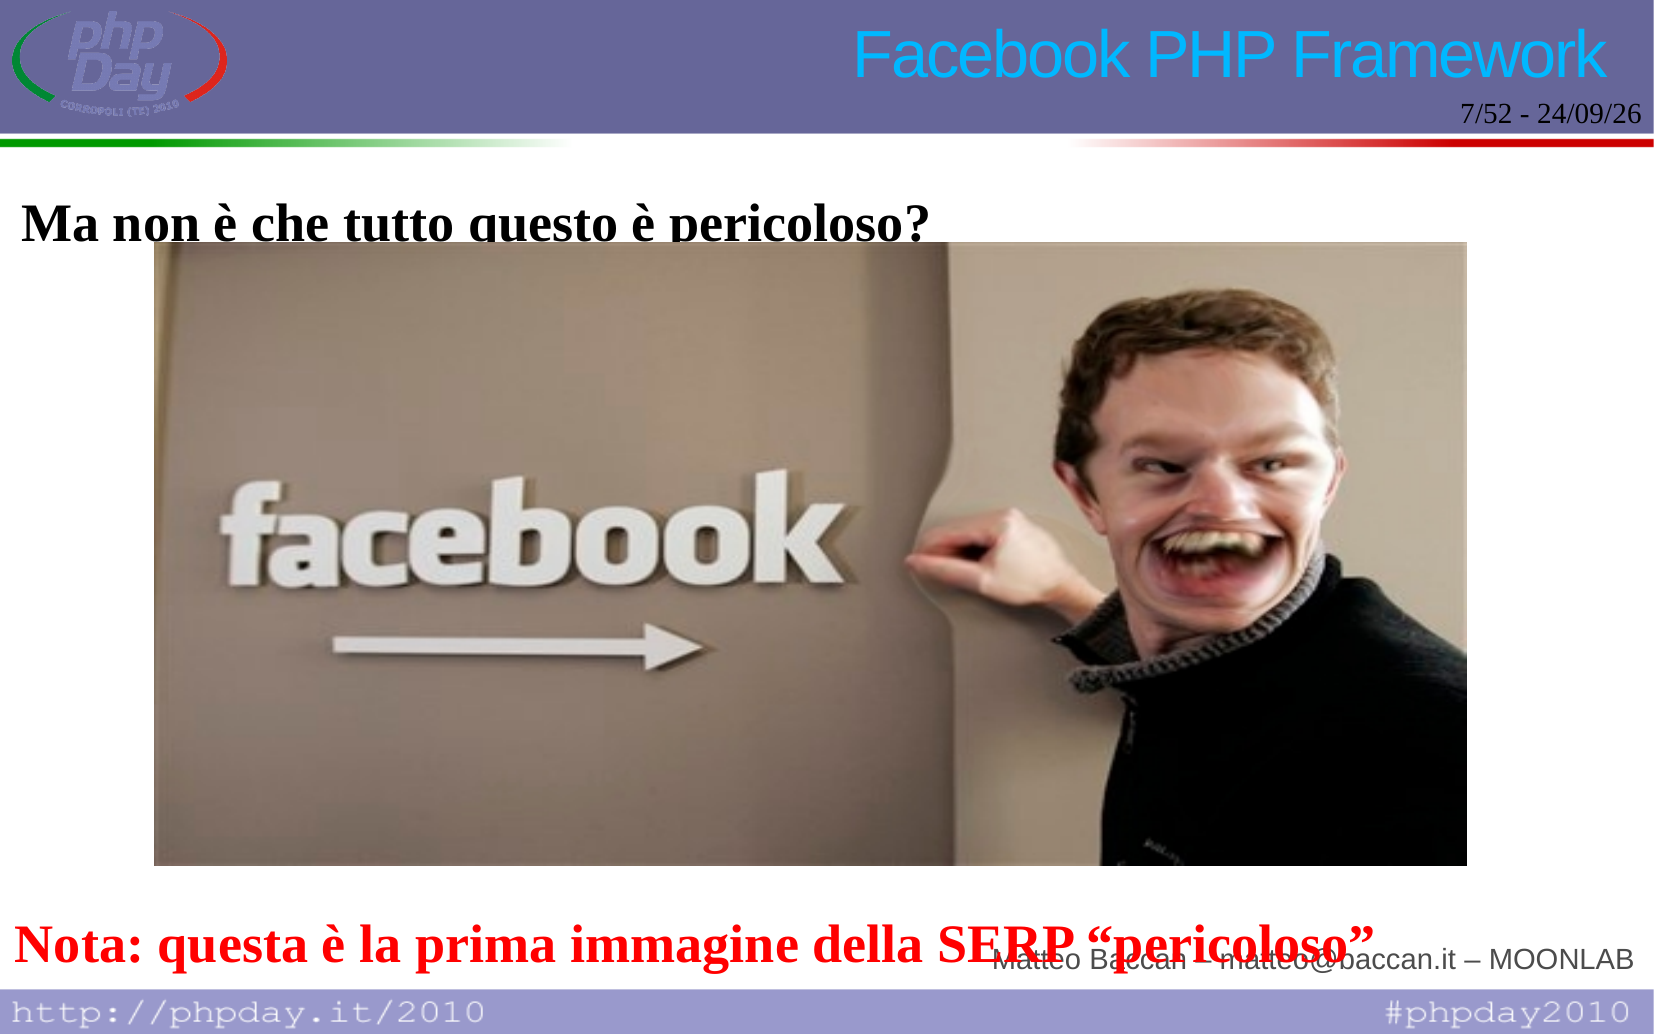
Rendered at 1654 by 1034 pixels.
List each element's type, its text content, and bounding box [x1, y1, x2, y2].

picture [1017, 954, 1027, 960]
picture [426, 954, 435, 960]
picture [981, 954, 993, 959]
picture [1359, 961, 1366, 967]
picture [63, 954, 70, 960]
picture [709, 964, 723, 971]
picture [1620, 960, 1630, 967]
picture [198, 954, 206, 959]
text_box Ma non è che tutto questo è pericoloso? [6, 156, 1649, 233]
picture [0, 0, 1654, 1034]
picture [1068, 955, 1076, 967]
picture [1567, 954, 1574, 965]
picture [1343, 955, 1350, 967]
picture [1000, 954, 1007, 965]
picture [943, 954, 959, 960]
picture [1296, 955, 1304, 967]
title Facebook PHP Framework [132, 5, 1609, 103]
picture [1305, 954, 1313, 960]
picture [1158, 961, 1165, 967]
picture [1241, 954, 1248, 960]
picture [1404, 961, 1411, 967]
picture [167, 954, 176, 960]
picture [1601, 954, 1608, 961]
picture [1020, 961, 1027, 967]
picture [822, 954, 831, 960]
text_box Nota: questa è la prima immagine della SERP “pericoloso” [0, 877, 1642, 954]
picture [245, 954, 256, 960]
picture [1094, 960, 1104, 967]
picture [1248, 961, 1255, 967]
picture [1517, 954, 1532, 967]
picture [1496, 954, 1504, 965]
picture [1539, 954, 1554, 967]
